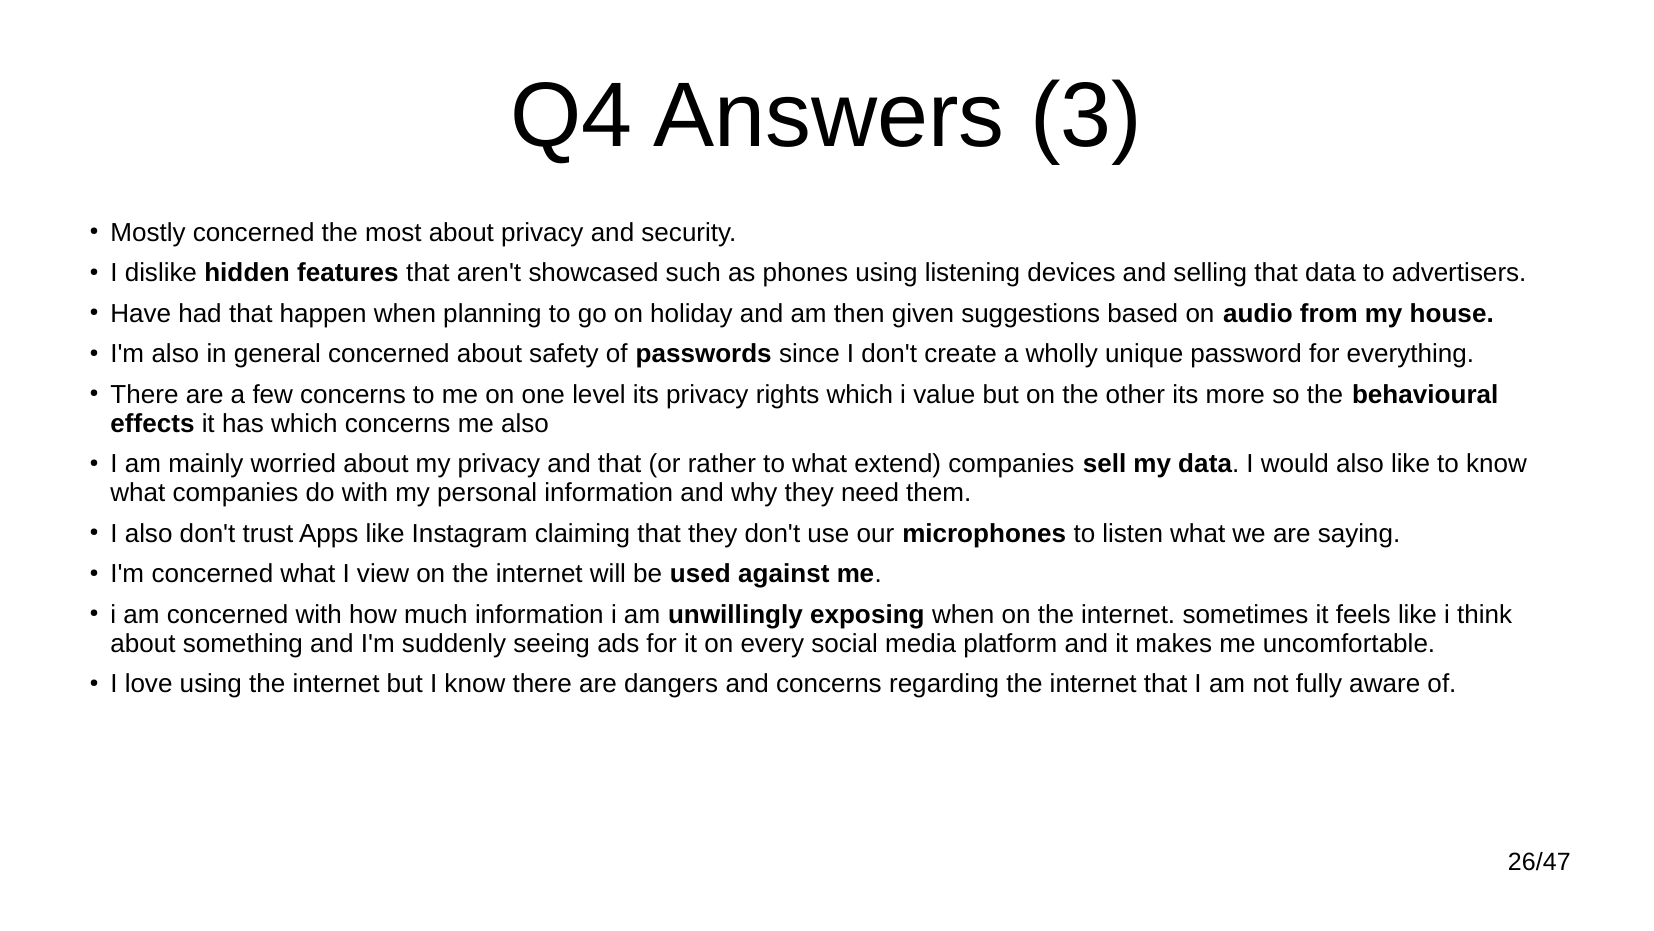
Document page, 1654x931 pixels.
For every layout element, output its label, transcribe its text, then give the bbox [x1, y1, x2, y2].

list Mostly concerned the most about privacy and security. I dislike hidden features that aren't showcased such as phones using listening devices and selling that data to advertisers. Have had that happen when planning to go on holiday and am then given suggestions based on audio from my house. I'm also in general concerned about safety of passwords since I don't create a wholly unique password for everything. There are a few concerns to me on one level its privacy rights which i value but on the other its more so the behavioural effects it has which concerns me also I am mainly worried about my privacy and that (or rather to what extend) companies sell my data. I would also like to know what companies do with my personal information and why they need them. I also don't trust Apps like Instagram claiming that they don't use our microphones to listen what we are saying. I'm concerned what I view on the internet will be used against me. i am concerned with how much information i am unwillingly exposing when on the internet. sometimes it feels like i think about something and I'm suddenly seeing ads for it on every social media platform and it makes me uncomfortable. I love using the internet but I know there are dangers and concerns regarding the internet that I am not fully aware of. [82, 217, 1571, 758]
title Q4 Answers (3) [82, 37, 1571, 193]
